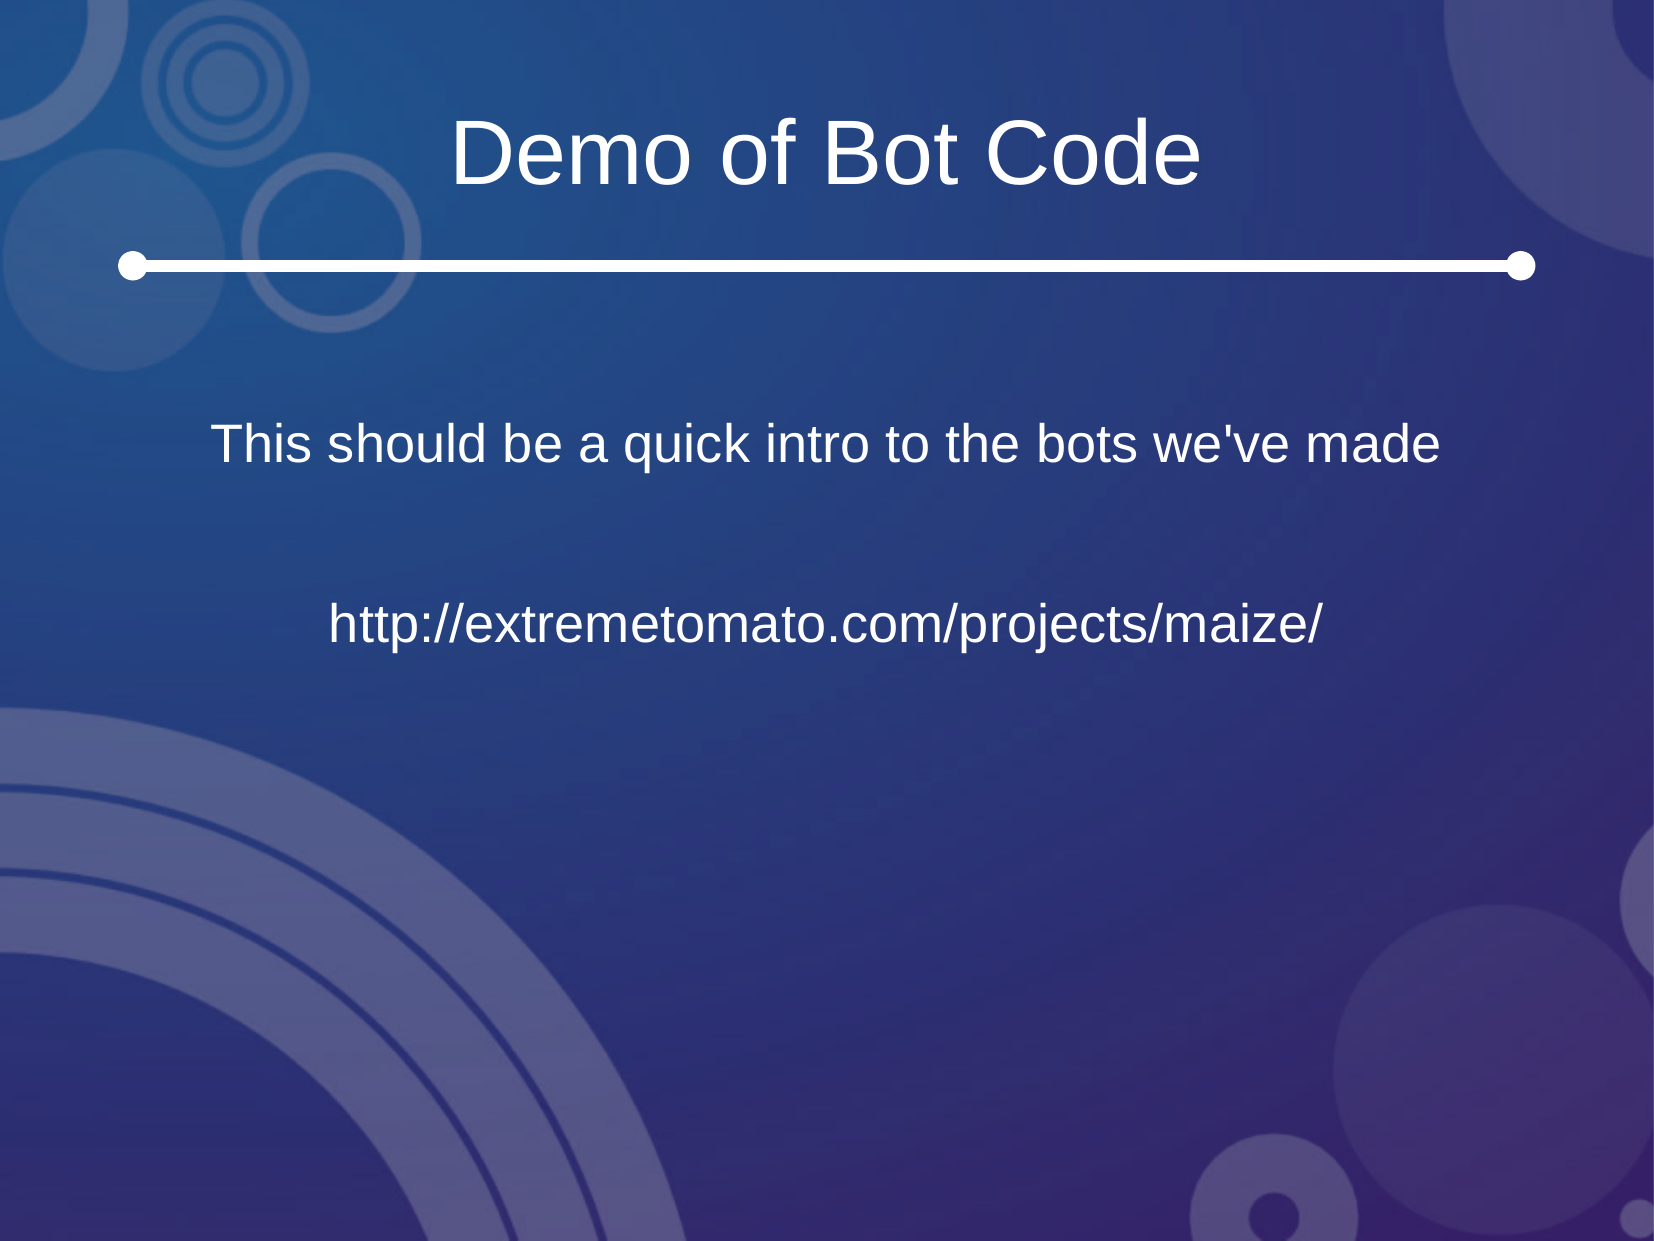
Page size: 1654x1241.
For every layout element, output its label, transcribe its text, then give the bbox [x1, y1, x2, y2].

list This should be a quick intro to the bots we've made http://extremetomato.com/projects/maize/ [82, 413, 1571, 1094]
title Demo of Bot Code [82, 56, 1571, 250]
